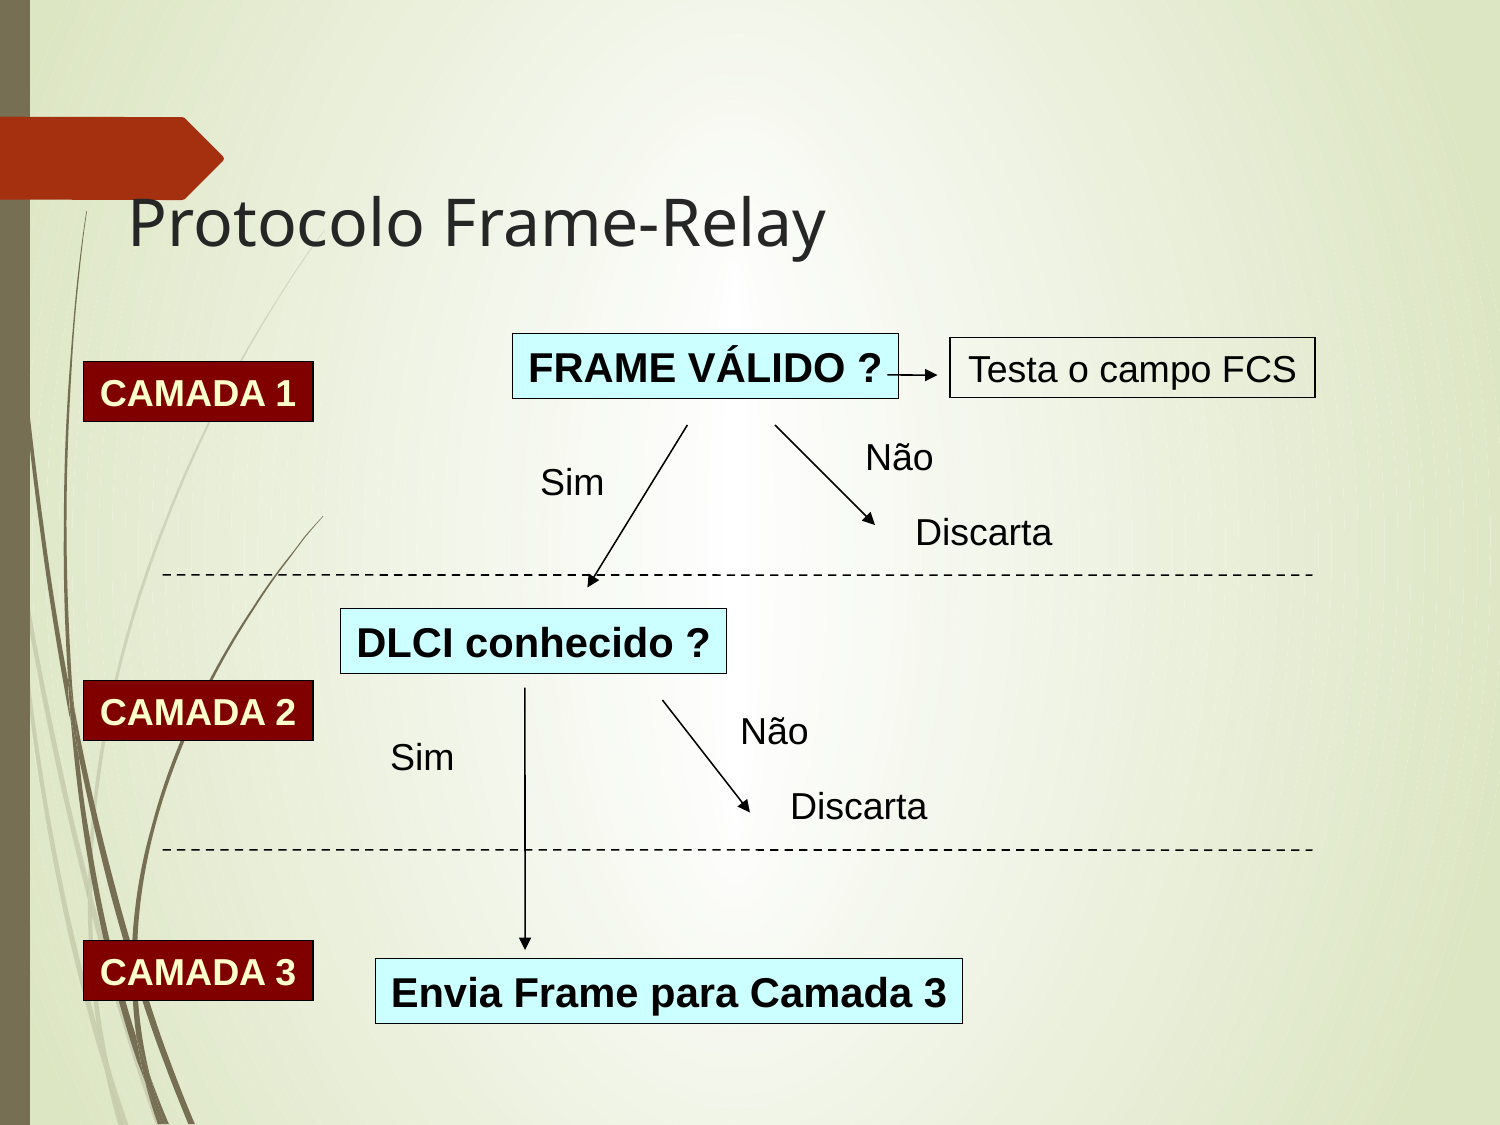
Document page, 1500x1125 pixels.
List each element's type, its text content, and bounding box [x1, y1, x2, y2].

text_box Sim [375, 724, 470, 786]
text_box DLCI conhecido ? [340, 608, 727, 674]
text_box Discarta [899, 499, 1068, 561]
text_box Envia Frame para Camada 3 [375, 958, 963, 1024]
text_box Não [724, 699, 824, 760]
text_box CAMADA 2 [83, 680, 313, 741]
text_box Sim [525, 449, 620, 511]
text_box CAMADA 3 [83, 940, 313, 1001]
text_box CAMADA 1 [83, 361, 313, 422]
text_box Não [849, 424, 949, 486]
text_box Testa o campo FCS [949, 337, 1315, 398]
text_box FRAME VÁLIDO ? [512, 333, 899, 399]
title Protocolo Frame-Relay [112, 172, 1387, 268]
text_box Discarta [774, 774, 943, 835]
